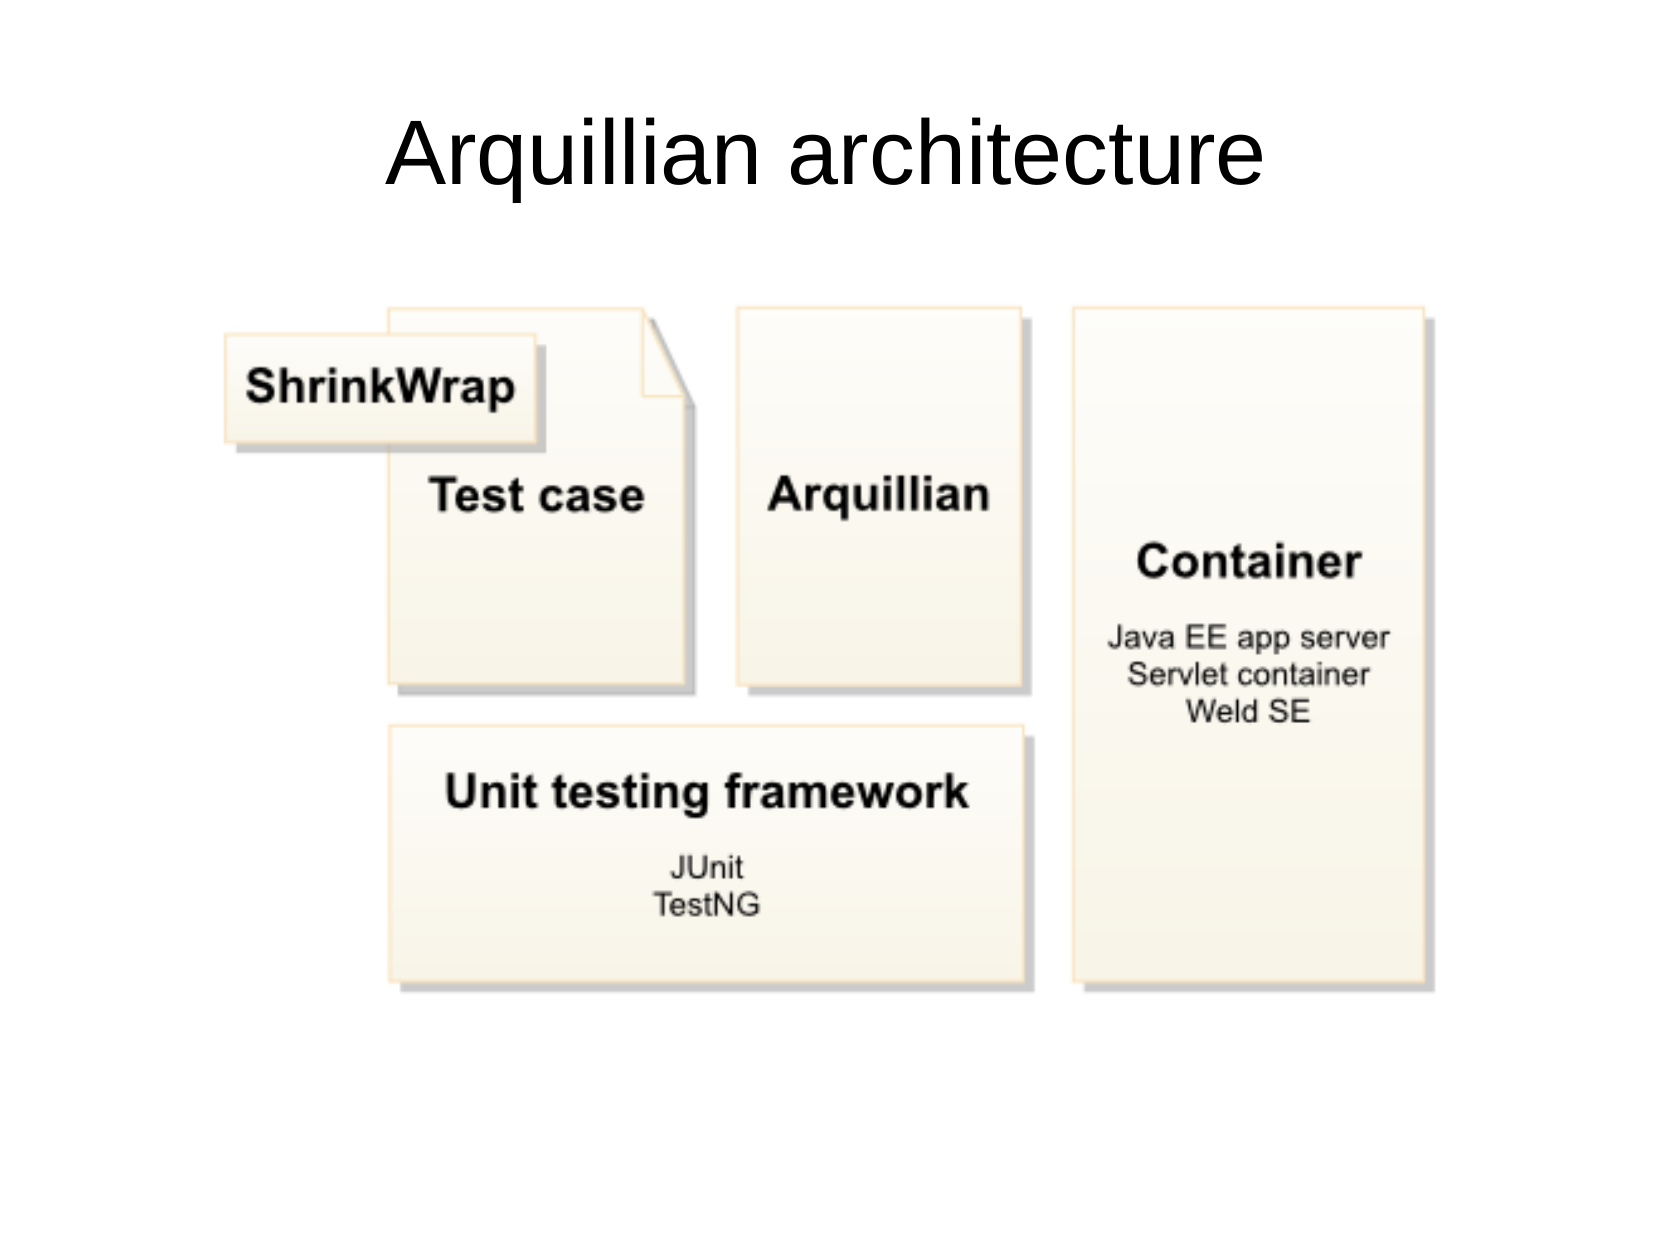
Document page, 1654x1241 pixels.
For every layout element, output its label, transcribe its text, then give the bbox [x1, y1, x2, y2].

title Arquillian architecture [82, 49, 1571, 257]
picture [202, 290, 1456, 1010]
